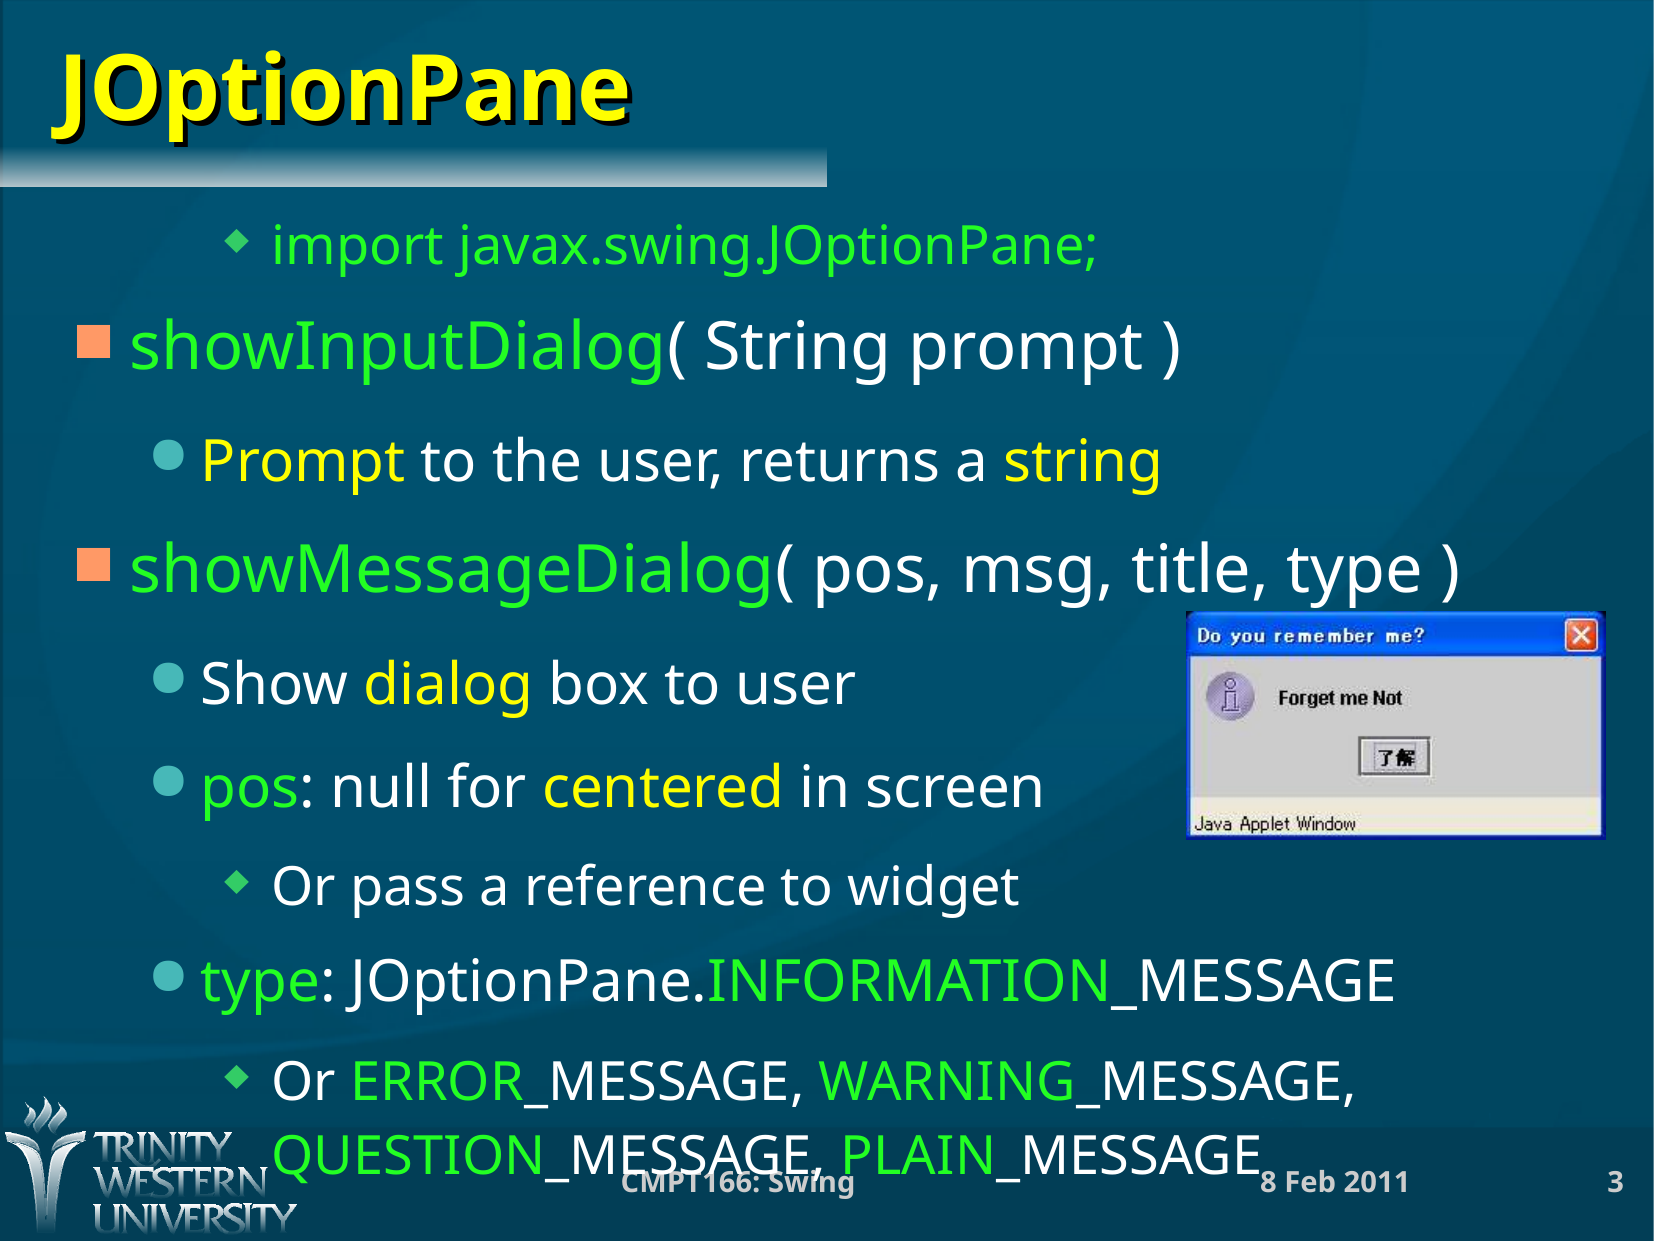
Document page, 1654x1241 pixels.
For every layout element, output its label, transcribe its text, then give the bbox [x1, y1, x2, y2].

list import javax.swing.JOptionPane; showInputDialog( String prompt ) Prompt to the user, returns a string showMessageDialog( pos, msg, title, type ) Show dialog box to user pos: null for centered in screen Or pass a reference to widget type: JOptionPane.INFORMATION_MESSAGE Or ERROR_MESSAGE, WARNING_MESSAGE, QUESTION_MESSAGE, PLAIN_MESSAGE [59, 206, 1625, 1075]
picture [38, 1227, 54, 1232]
title JOptionPane [59, 19, 1595, 148]
picture [1187, 612, 1605, 839]
